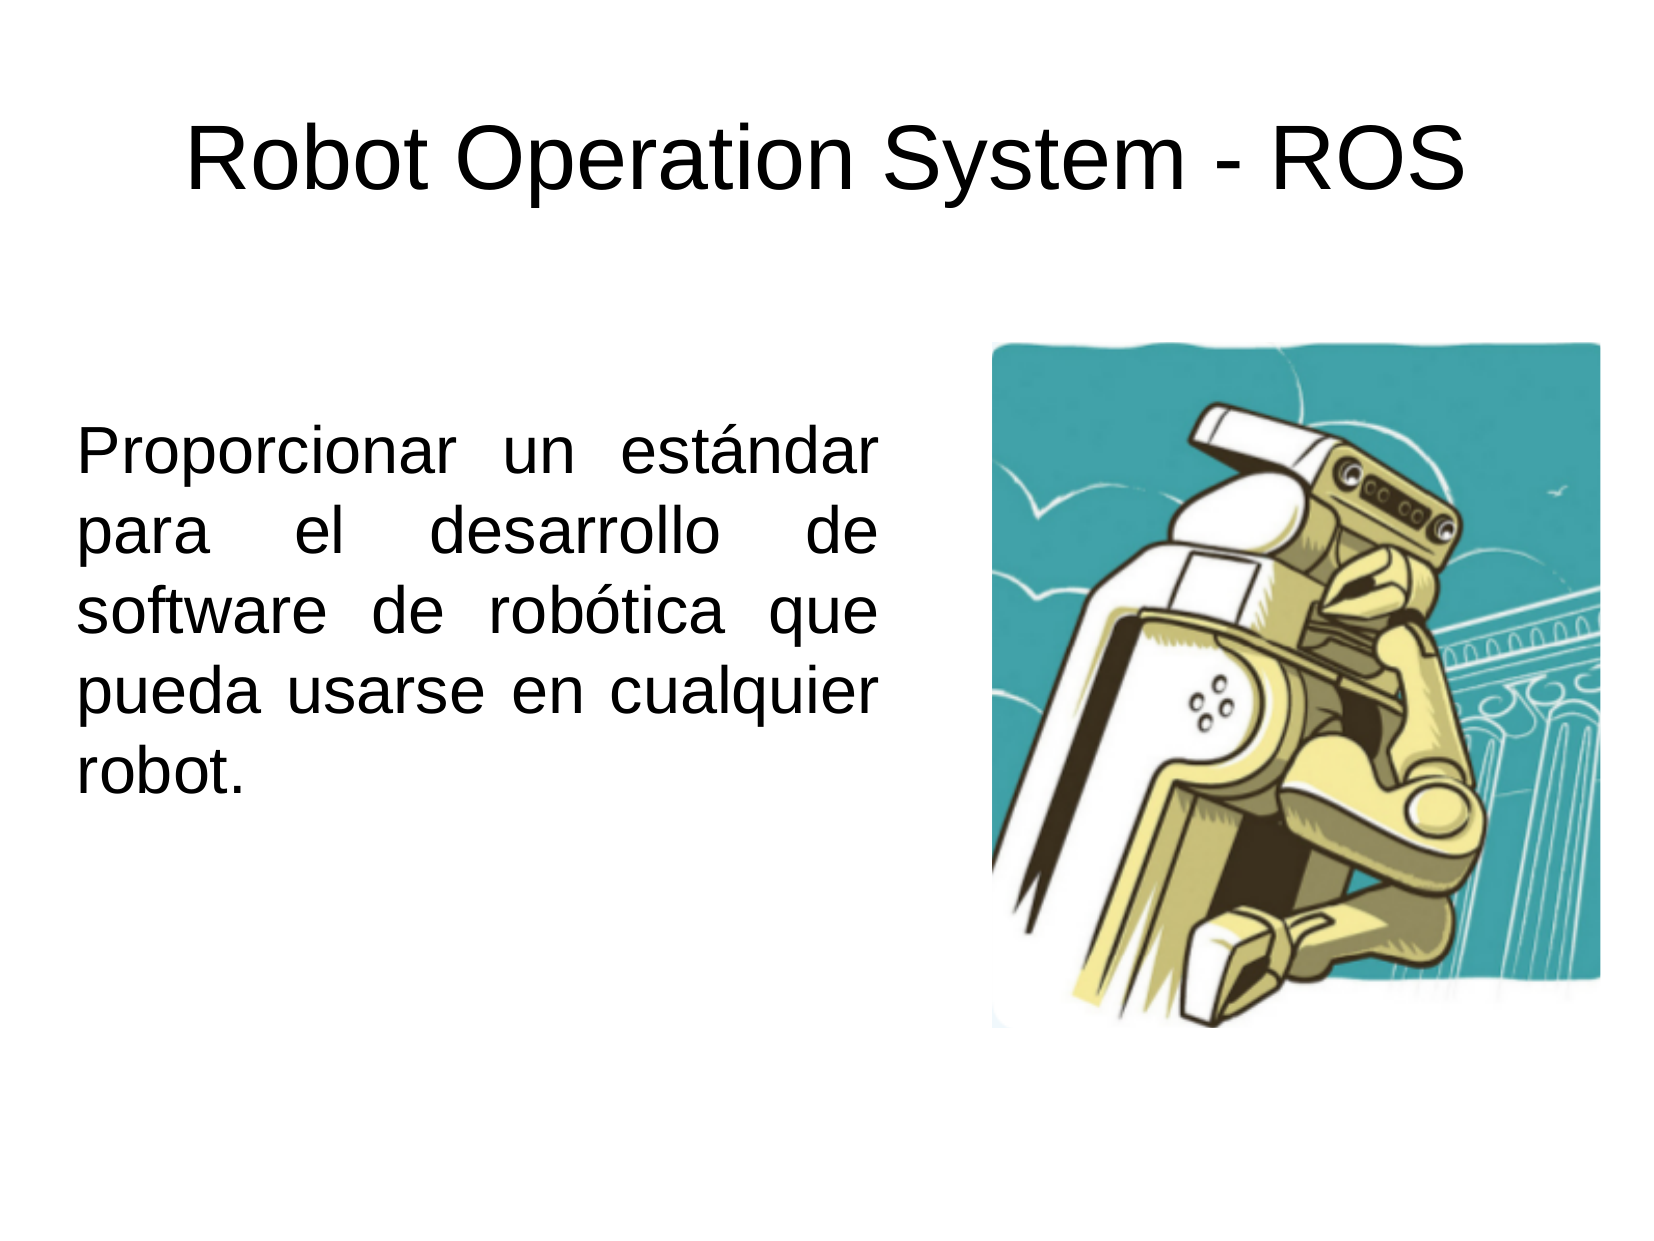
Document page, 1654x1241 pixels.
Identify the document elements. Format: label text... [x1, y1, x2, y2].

subtitle Proporcionar un estándar para el desarrollo de software de robótica que pueda usarse en cualquier robot. [76, 358, 946, 856]
title Robot Operation System - ROS [82, 49, 1571, 257]
picture [992, 342, 1601, 1028]
